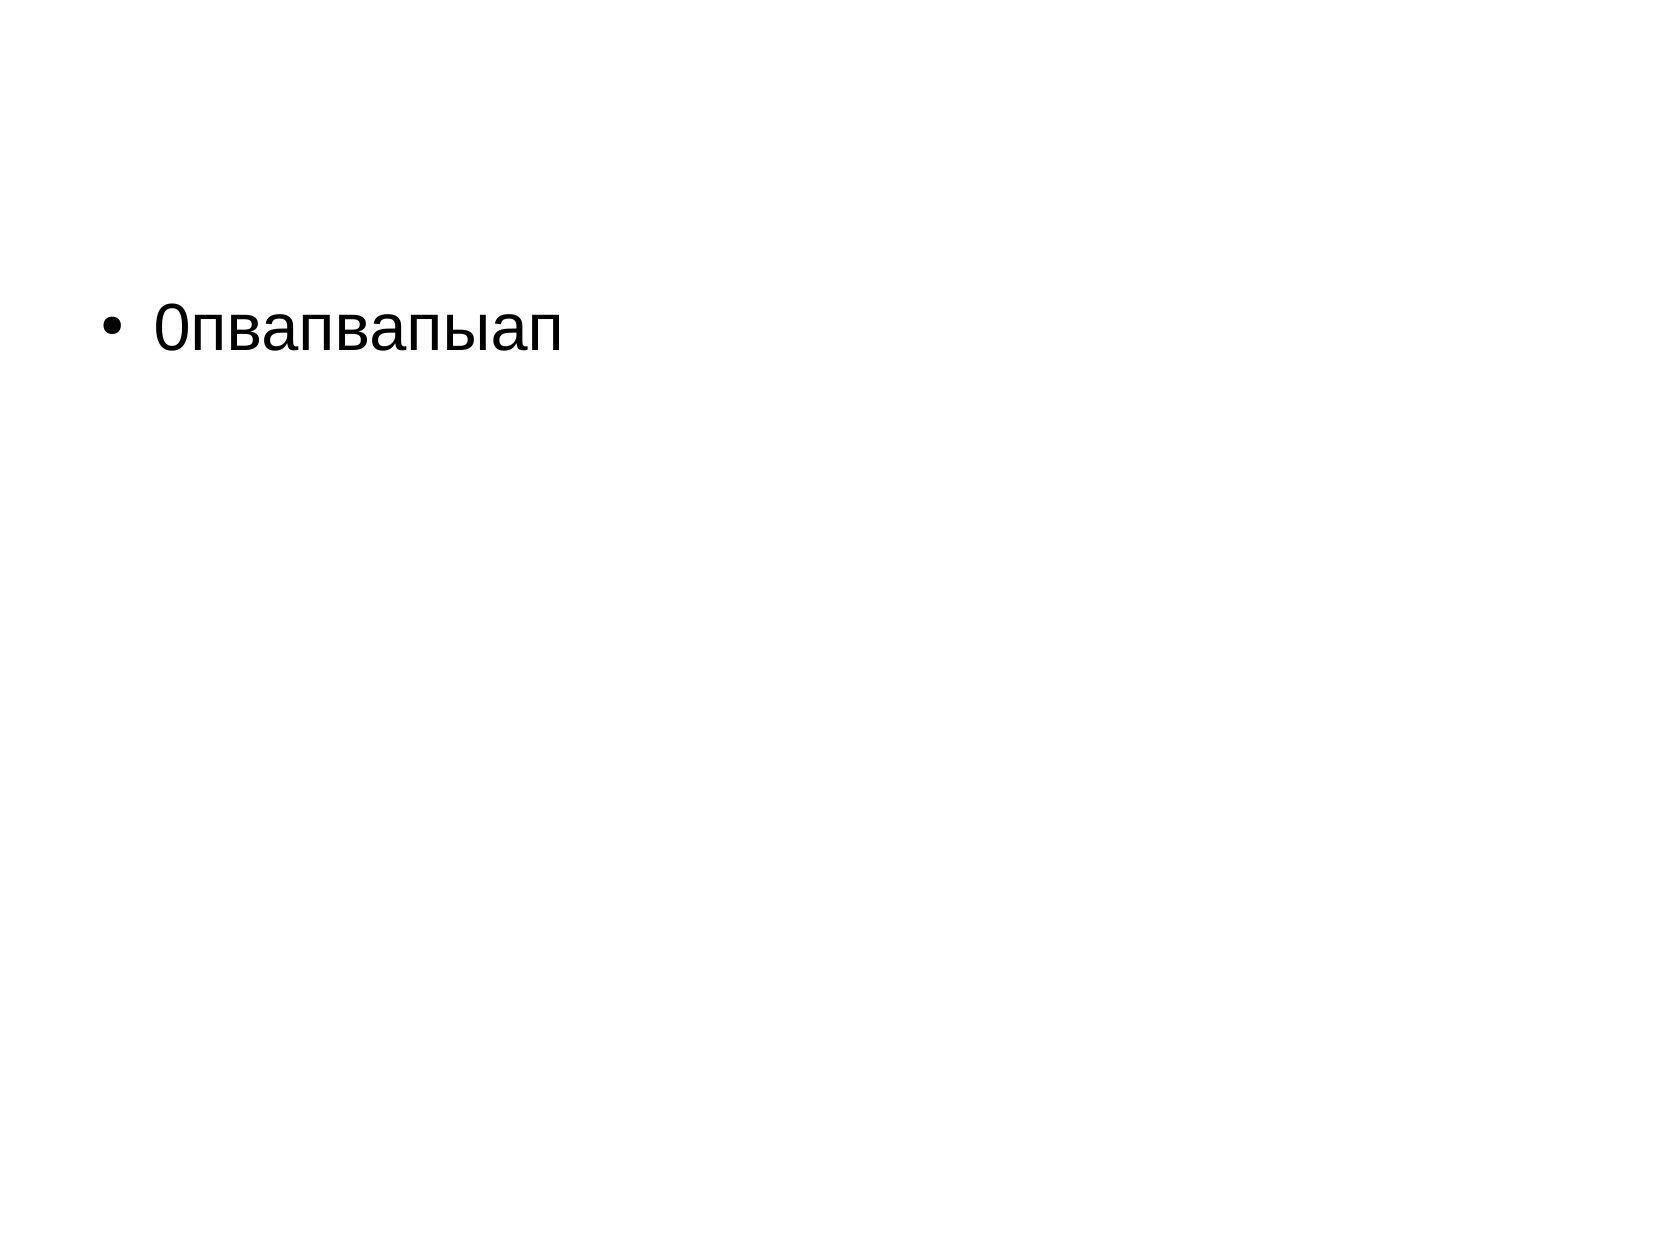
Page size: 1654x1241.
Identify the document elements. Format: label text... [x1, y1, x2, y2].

list 0пвапвапыап [82, 290, 1571, 1010]
